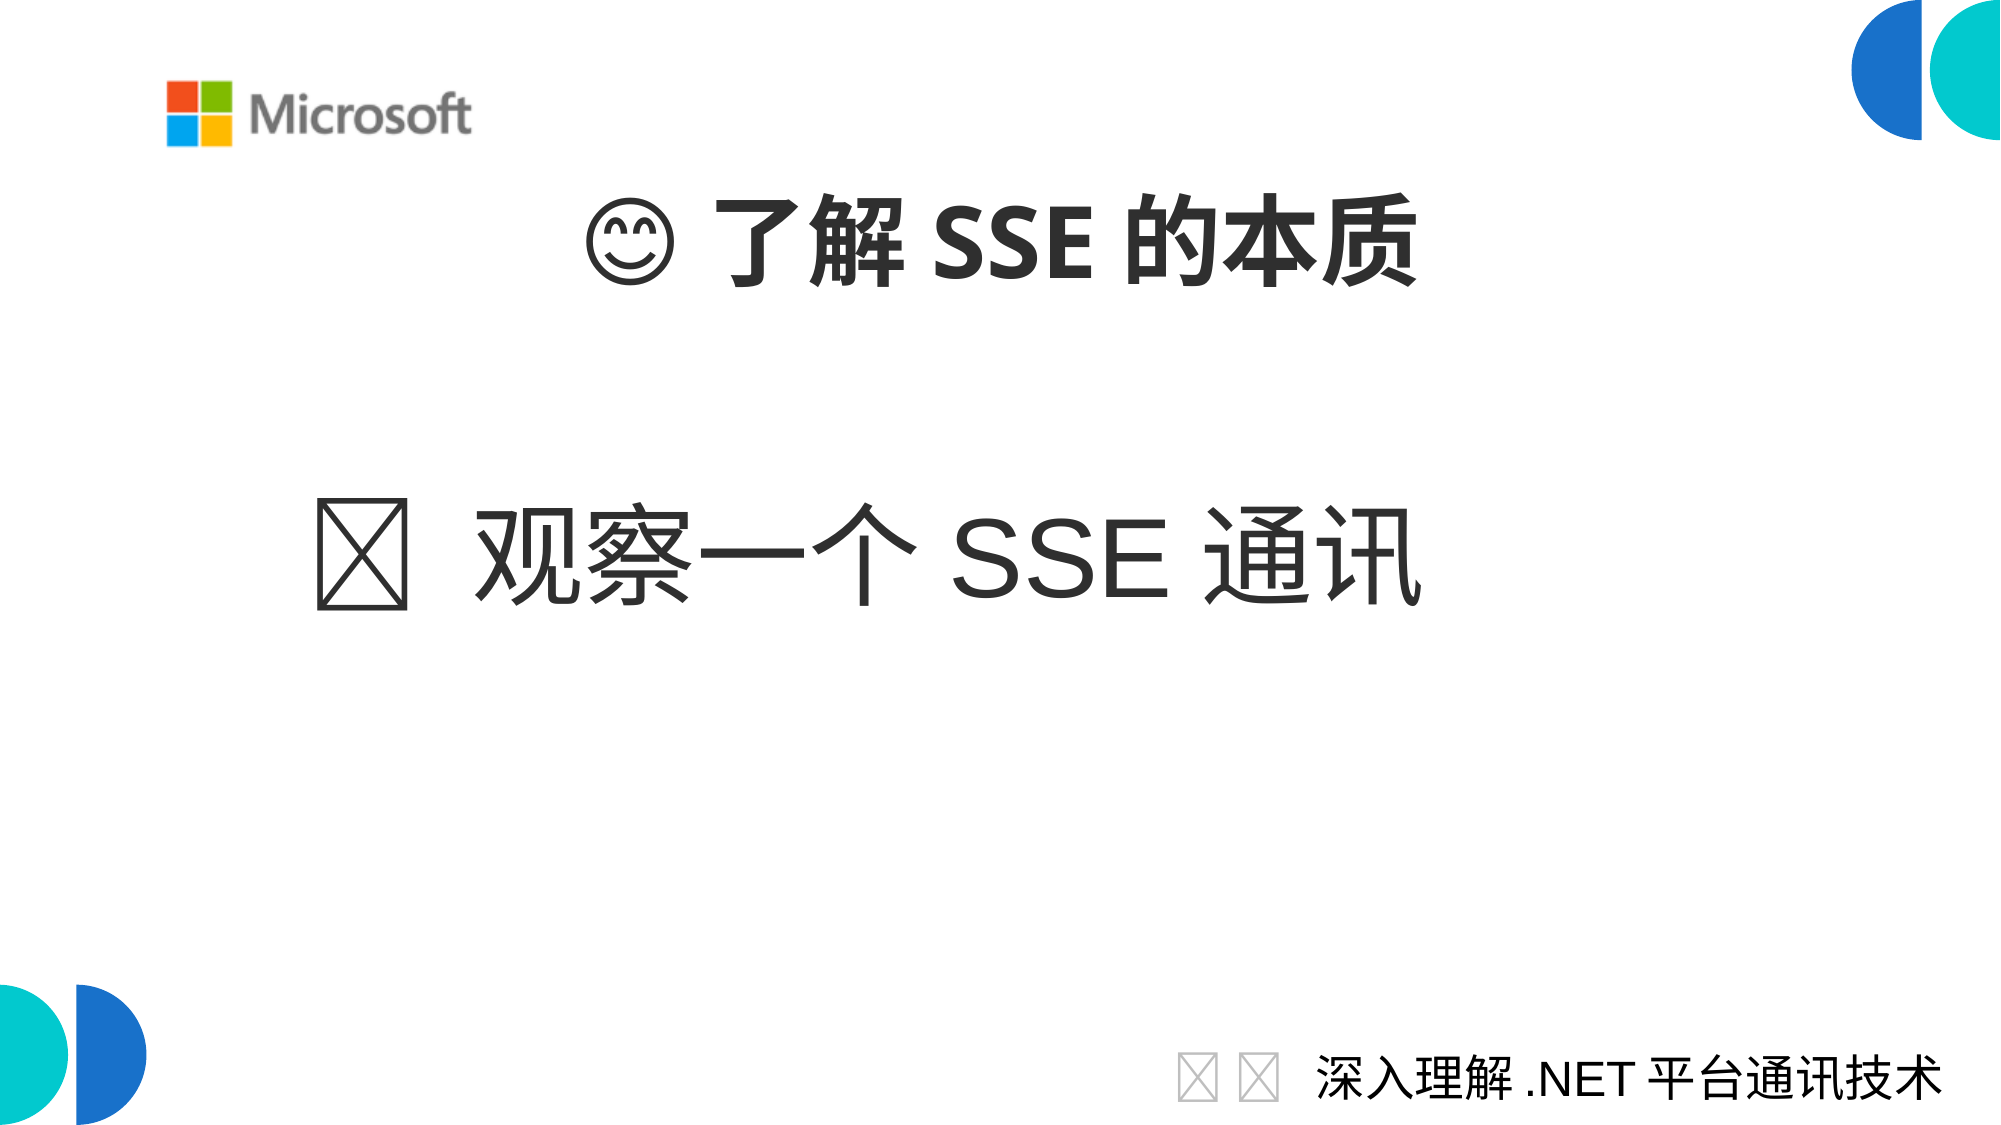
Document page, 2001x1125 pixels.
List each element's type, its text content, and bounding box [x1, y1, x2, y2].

picture [85, 41, 552, 189]
text_box [1702, 6, 2001, 160]
text_box 🚀 观察一个SSE通讯 [291, 477, 1874, 690]
subtitle 🚀 🚀 深入理解.NET平台通讯技术 [1173, 1046, 1952, 1107]
title 😊了解SSE的本质 [138, 145, 1862, 332]
